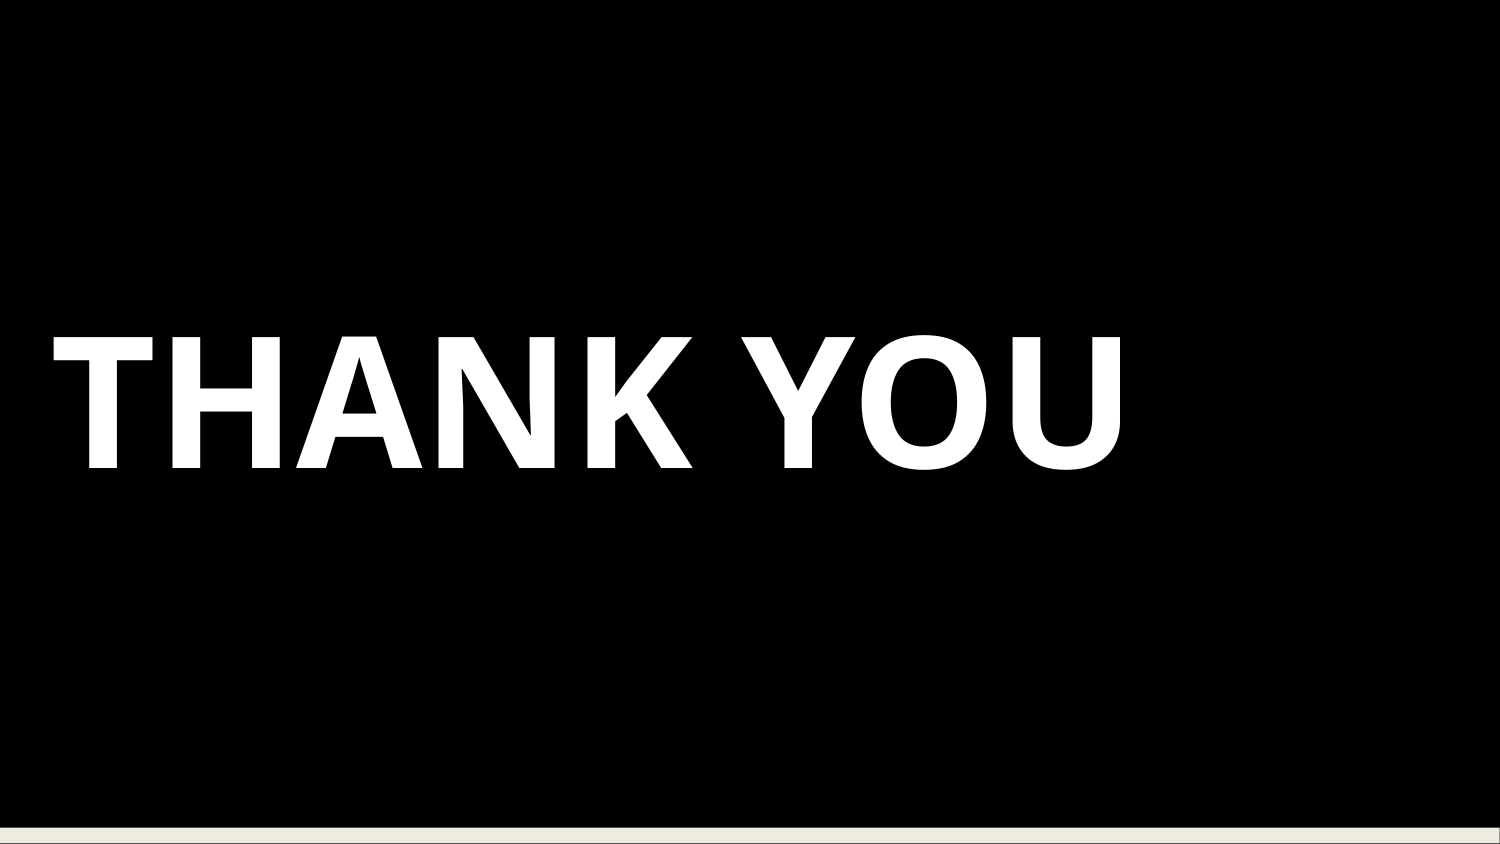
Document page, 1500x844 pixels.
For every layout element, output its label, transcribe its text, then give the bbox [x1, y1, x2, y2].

text_box THANK YOU [35, 277, 1465, 621]
